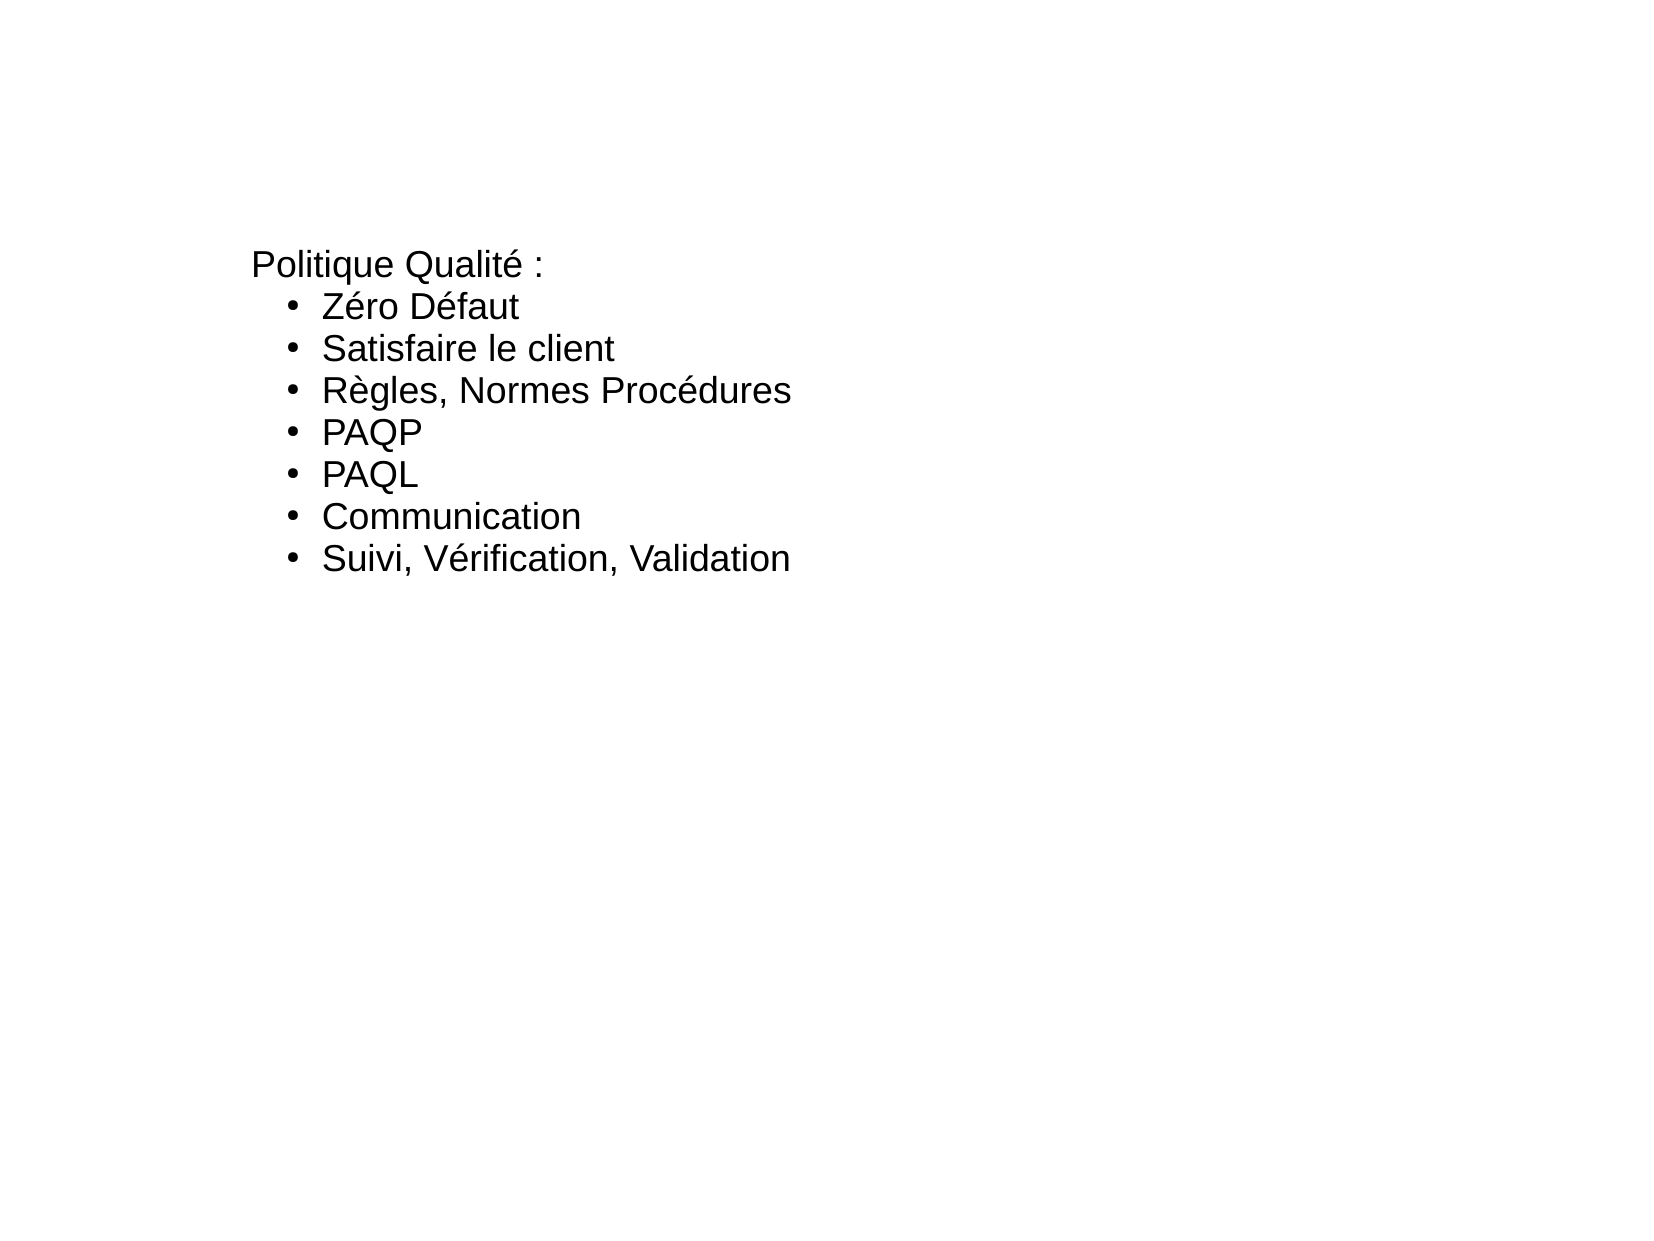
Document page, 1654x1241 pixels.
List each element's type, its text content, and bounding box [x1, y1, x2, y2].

text_box Politique Qualité : Zéro Défaut Satisfaire le client Règles, Normes Procédures PAQP PAQL Communication Suivi, Vérification, Validation [236, 236, 1418, 588]
